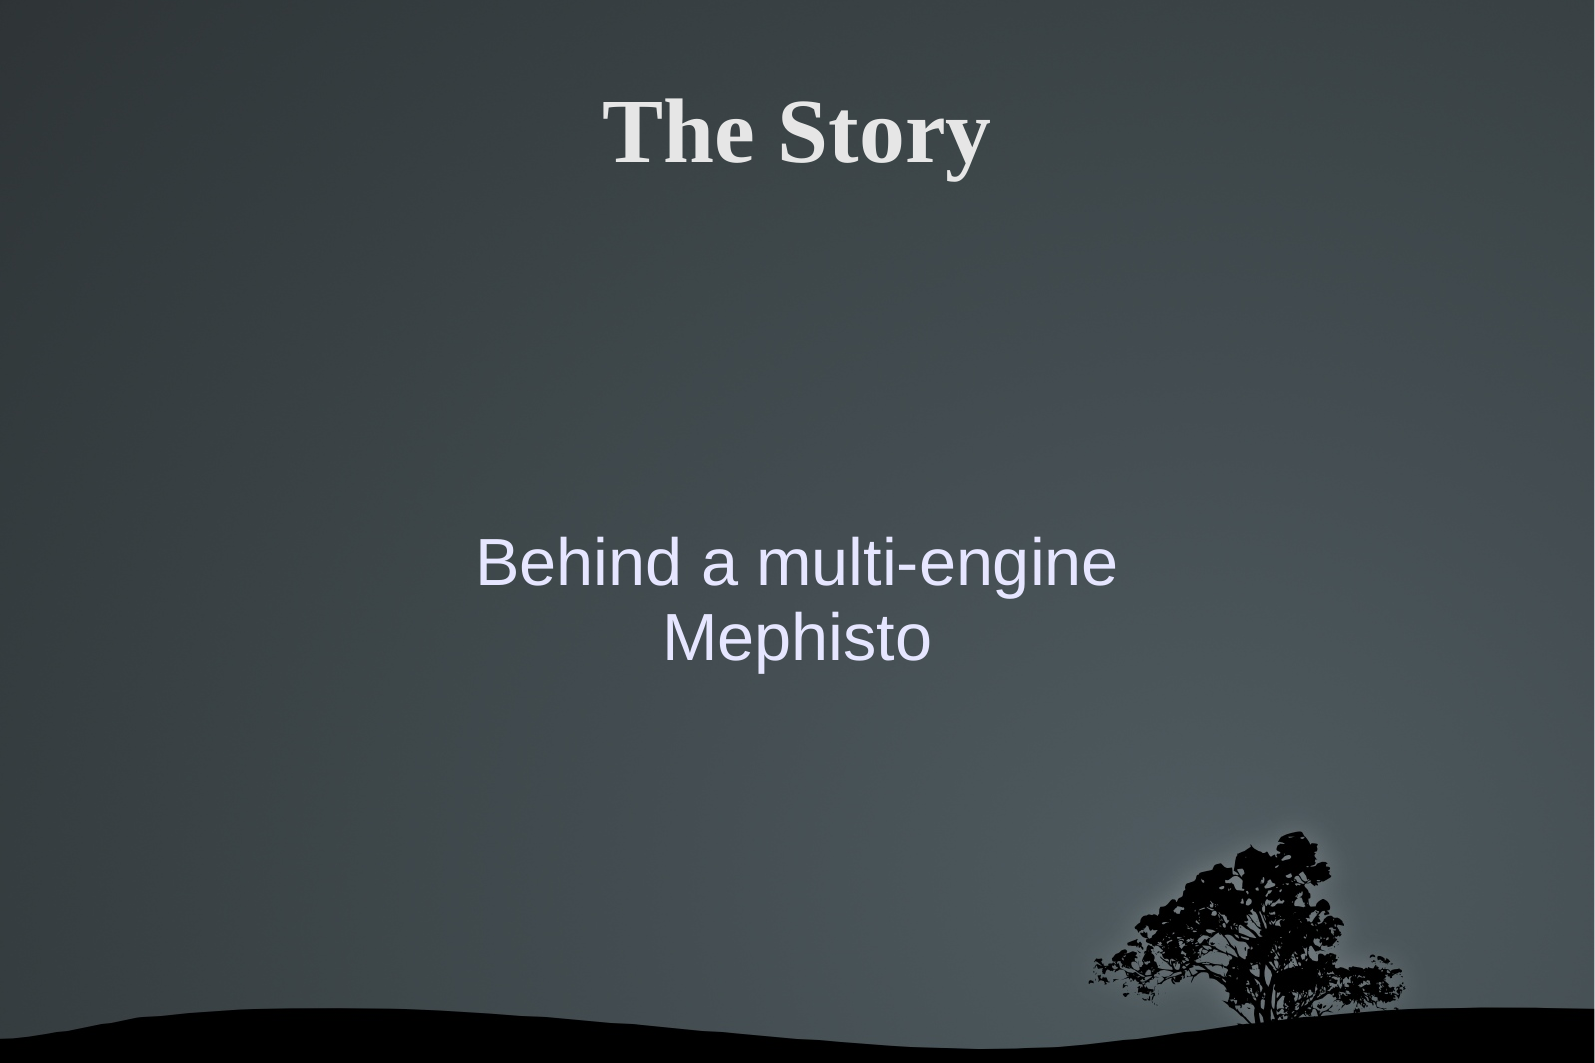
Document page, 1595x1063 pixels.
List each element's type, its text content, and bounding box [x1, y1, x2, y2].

picture [0, 0, 1595, 1063]
subtitle Behind a multi-engine Mephisto [79, 256, 1515, 943]
title The Story [79, 49, 1515, 213]
